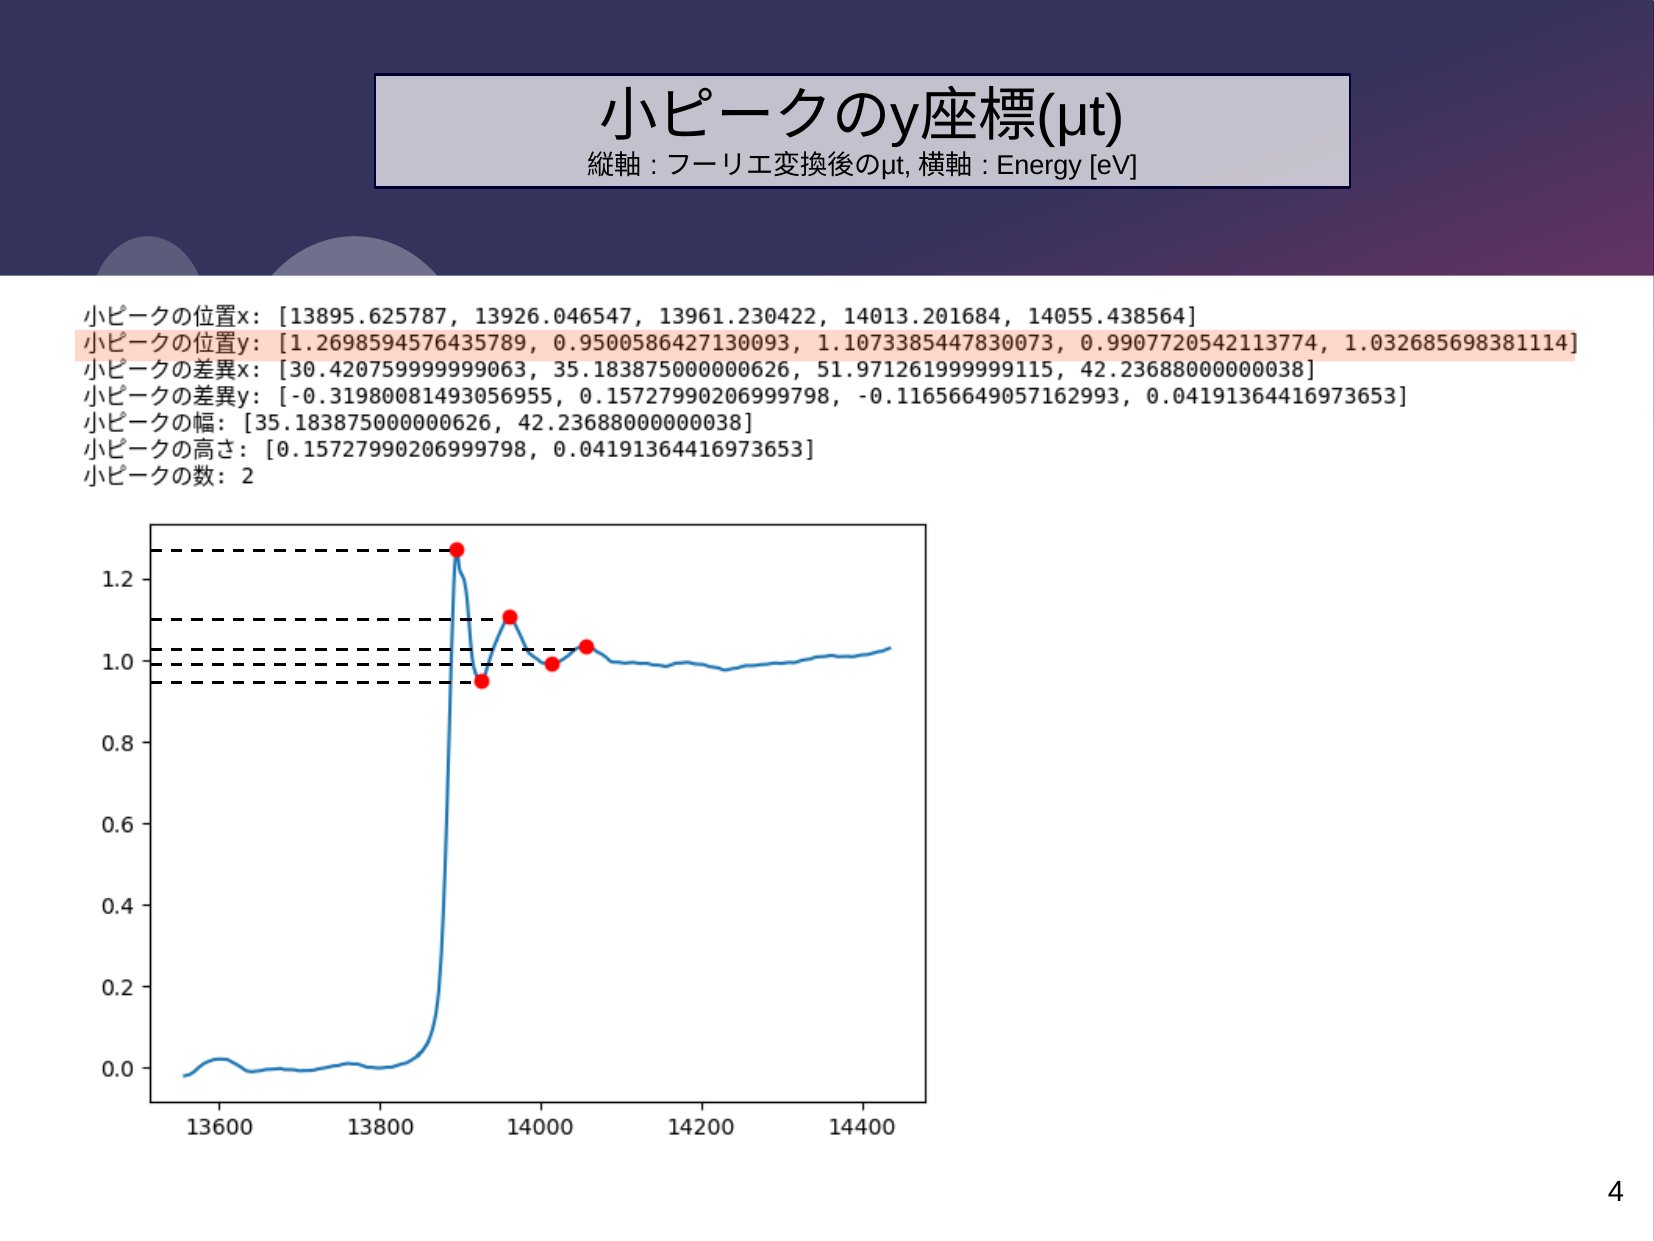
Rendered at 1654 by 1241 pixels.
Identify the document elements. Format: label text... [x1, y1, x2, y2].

text_box 小ピークのy座標(μt) 縦軸 : フーリエ変換後のμt, 横軸 : Energy [eV] [375, 74, 1351, 188]
text_box [75, 329, 1576, 362]
picture [75, 302, 1627, 1163]
